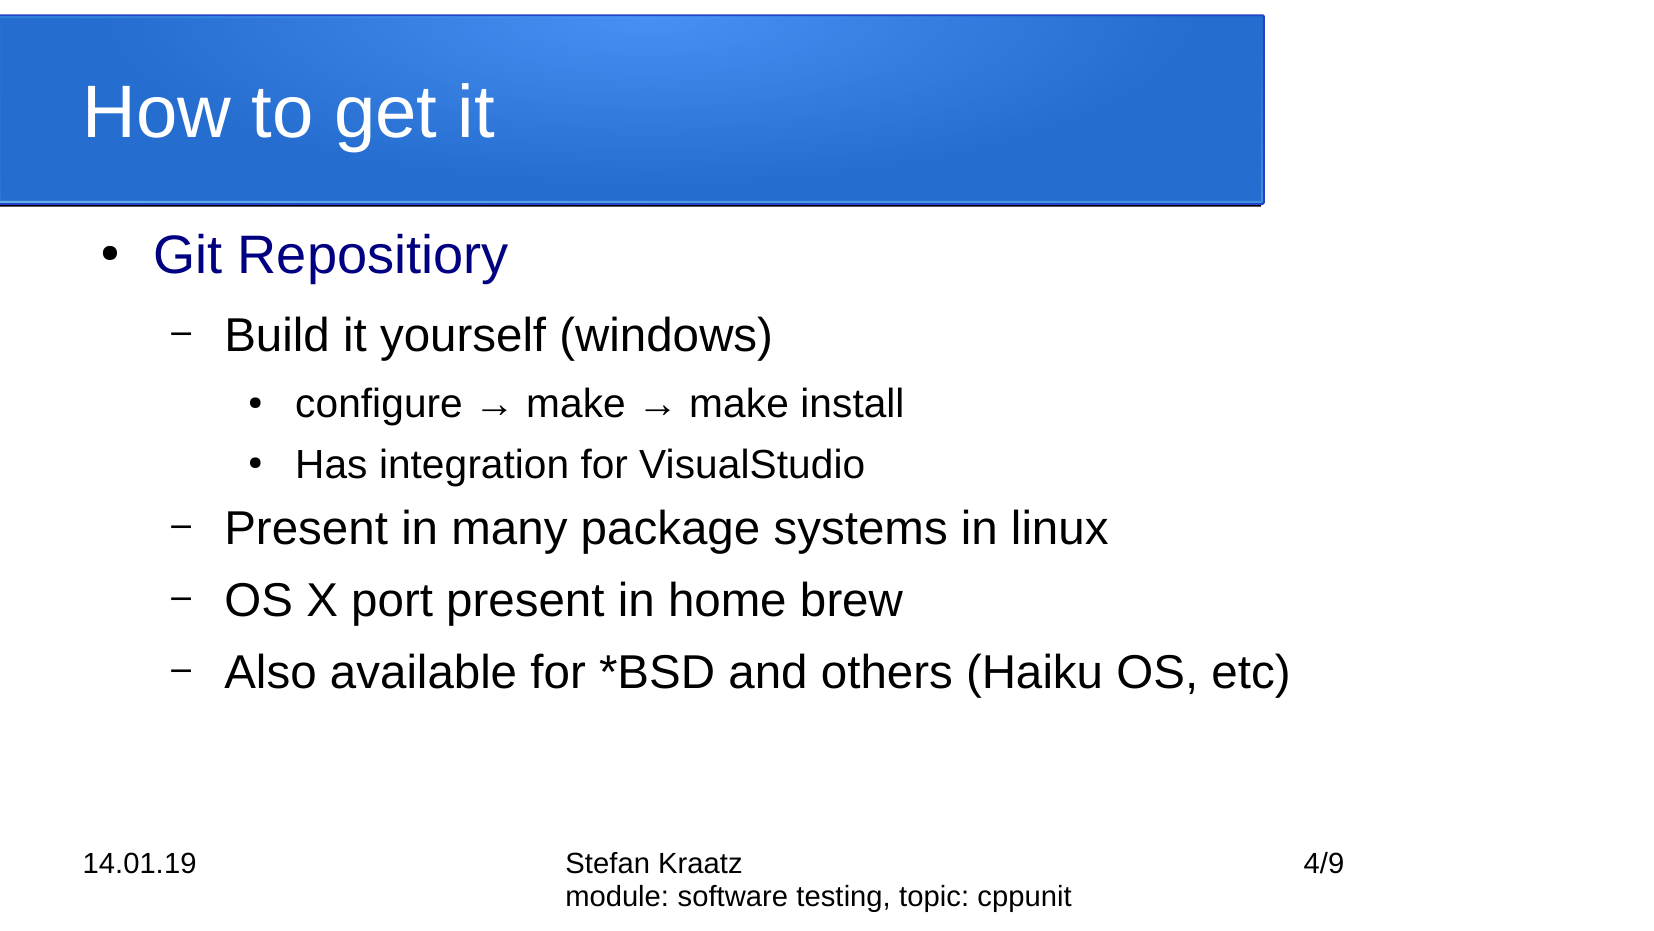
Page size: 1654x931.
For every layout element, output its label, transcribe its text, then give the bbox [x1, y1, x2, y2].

title How to get it [82, 35, 1235, 189]
list Git Repositiory Build it yourself (windows) configure → make → make install Has integration for VisualStudio Present in many package systems in linux OS X port present in home brew Also available for *BSD and others (Haiku OS, etc) [82, 224, 1571, 764]
